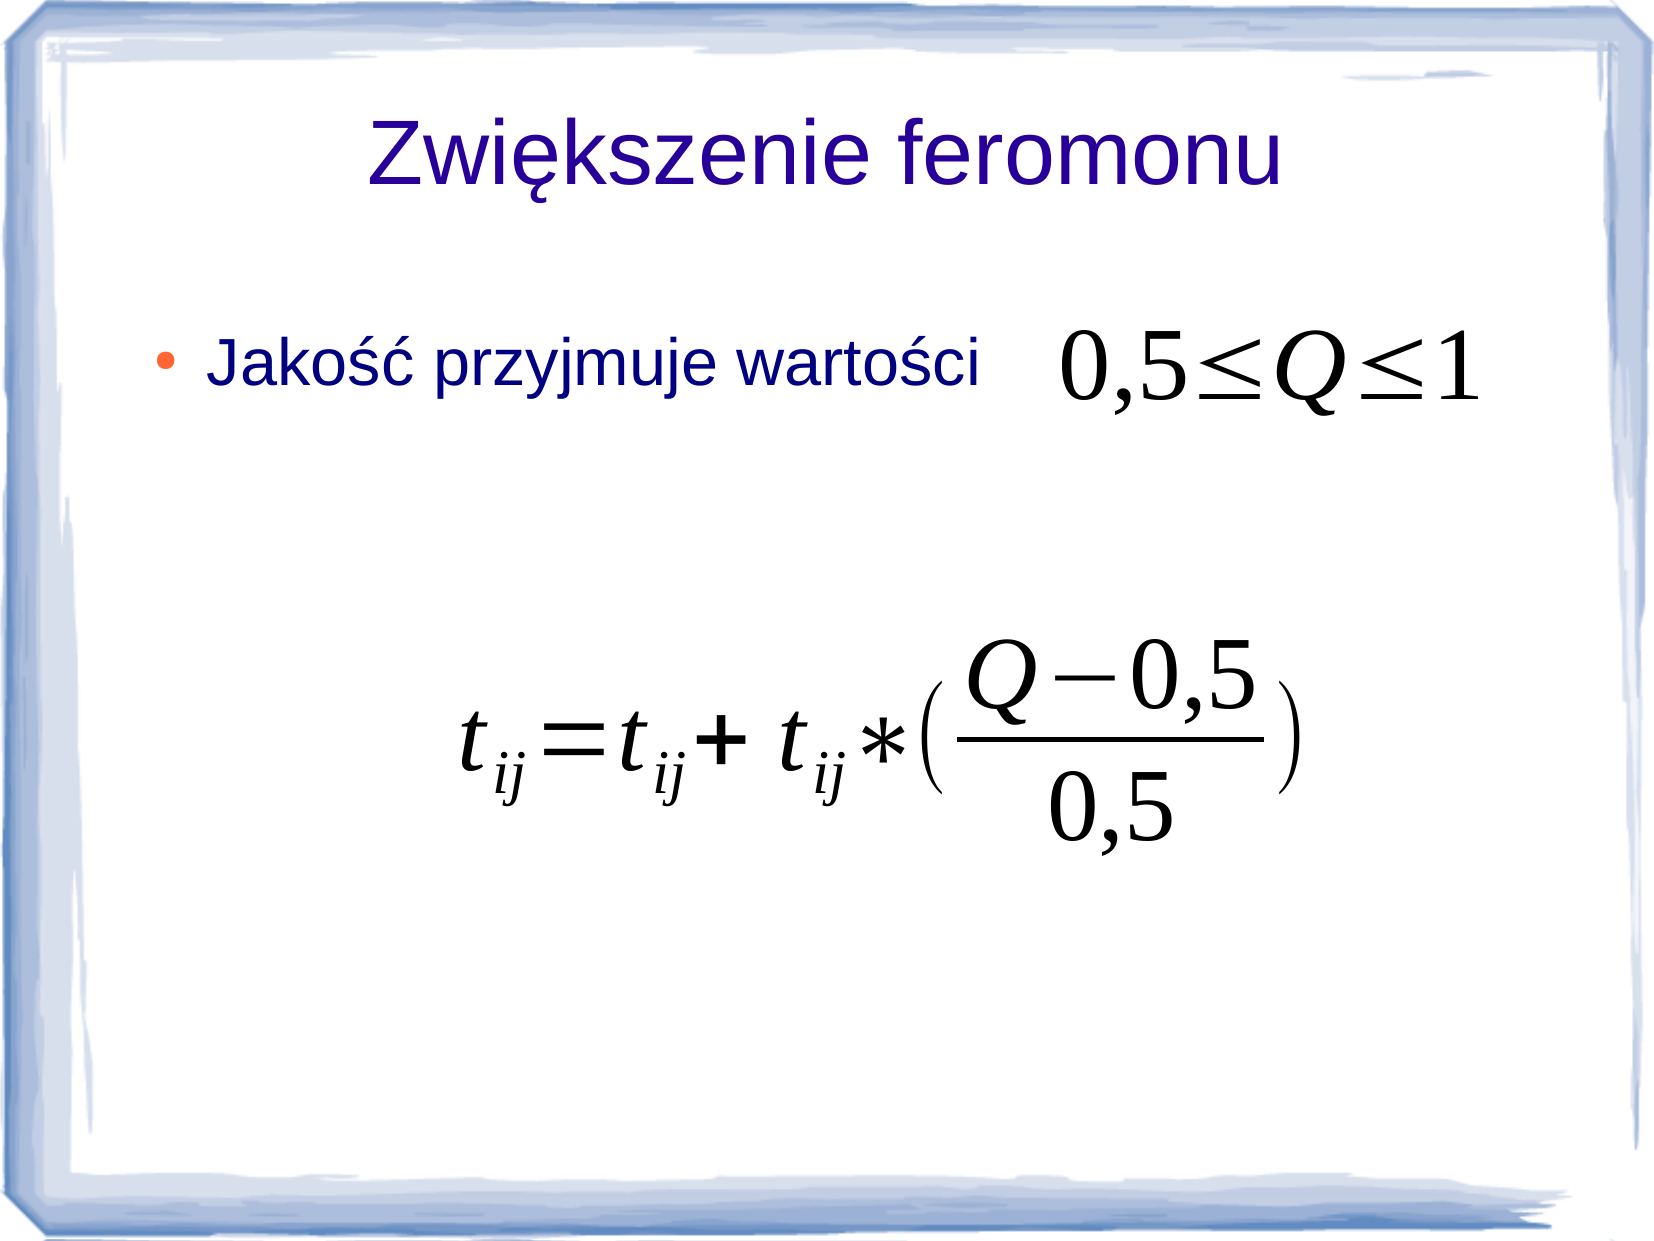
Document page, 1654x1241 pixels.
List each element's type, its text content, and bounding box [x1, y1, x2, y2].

title Zwiększenie feromonu [82, 49, 1571, 257]
picture [0, 0, 1654, 1241]
chart [450, 616, 1315, 863]
chart [1051, 307, 1492, 423]
list Jakość przyjmuje wartości [118, 324, 1571, 485]
